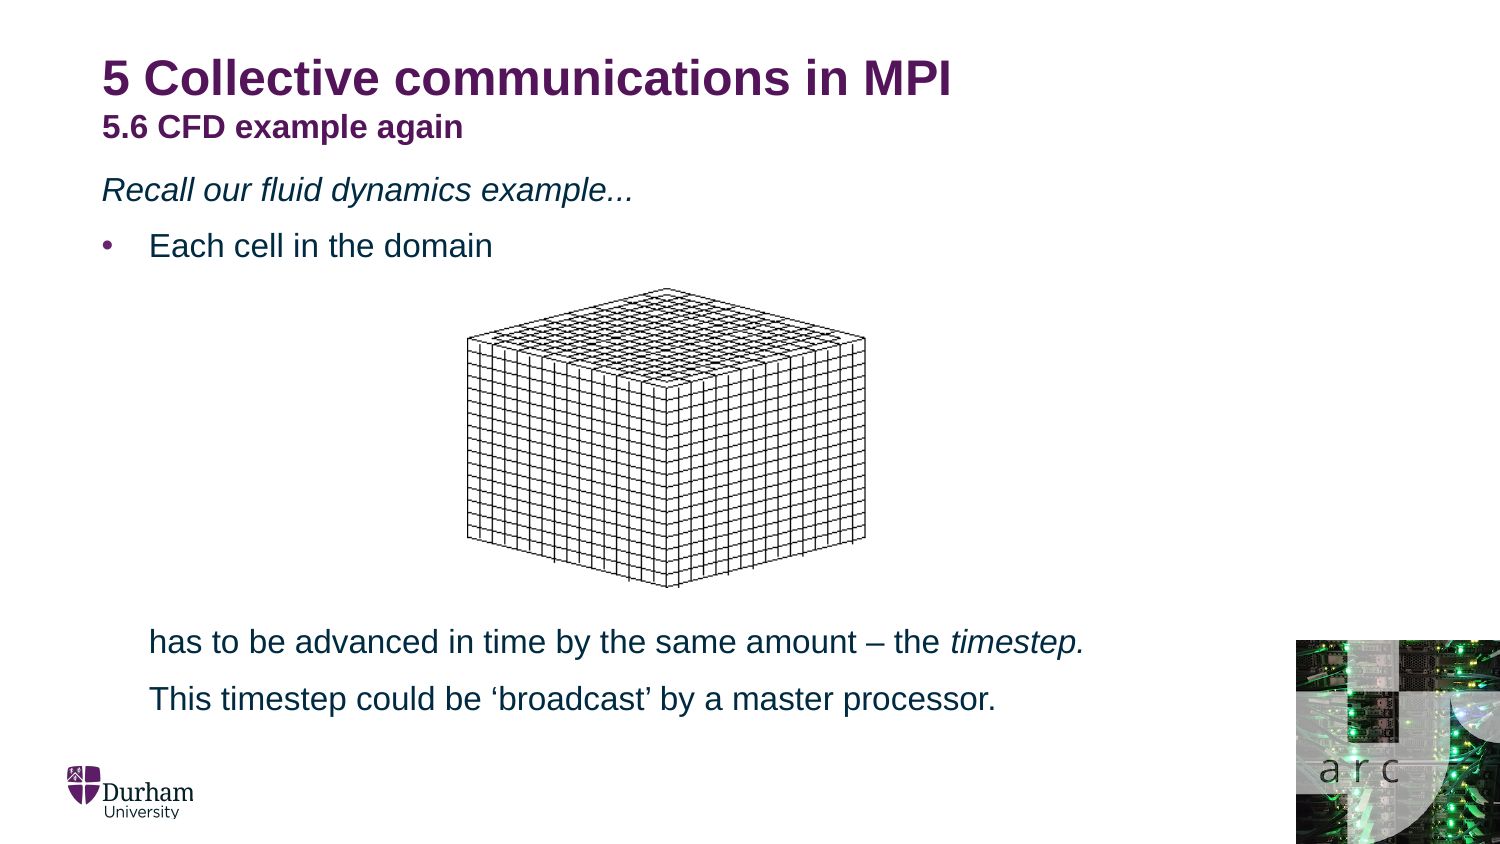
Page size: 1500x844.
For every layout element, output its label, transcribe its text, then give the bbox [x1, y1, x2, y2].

picture [67, 766, 193, 819]
title 5 Collective communications in MPI 5.6 CFD example again [101, 45, 1399, 154]
picture [1296, 640, 1500, 844]
picture [467, 287, 867, 588]
list Recall our fluid dynamics example... Each cell in the domain has to be advanced in time by the same amount – the timestep. This timestep could be ‘broadcast’ by a master processor. [101, 168, 1215, 754]
